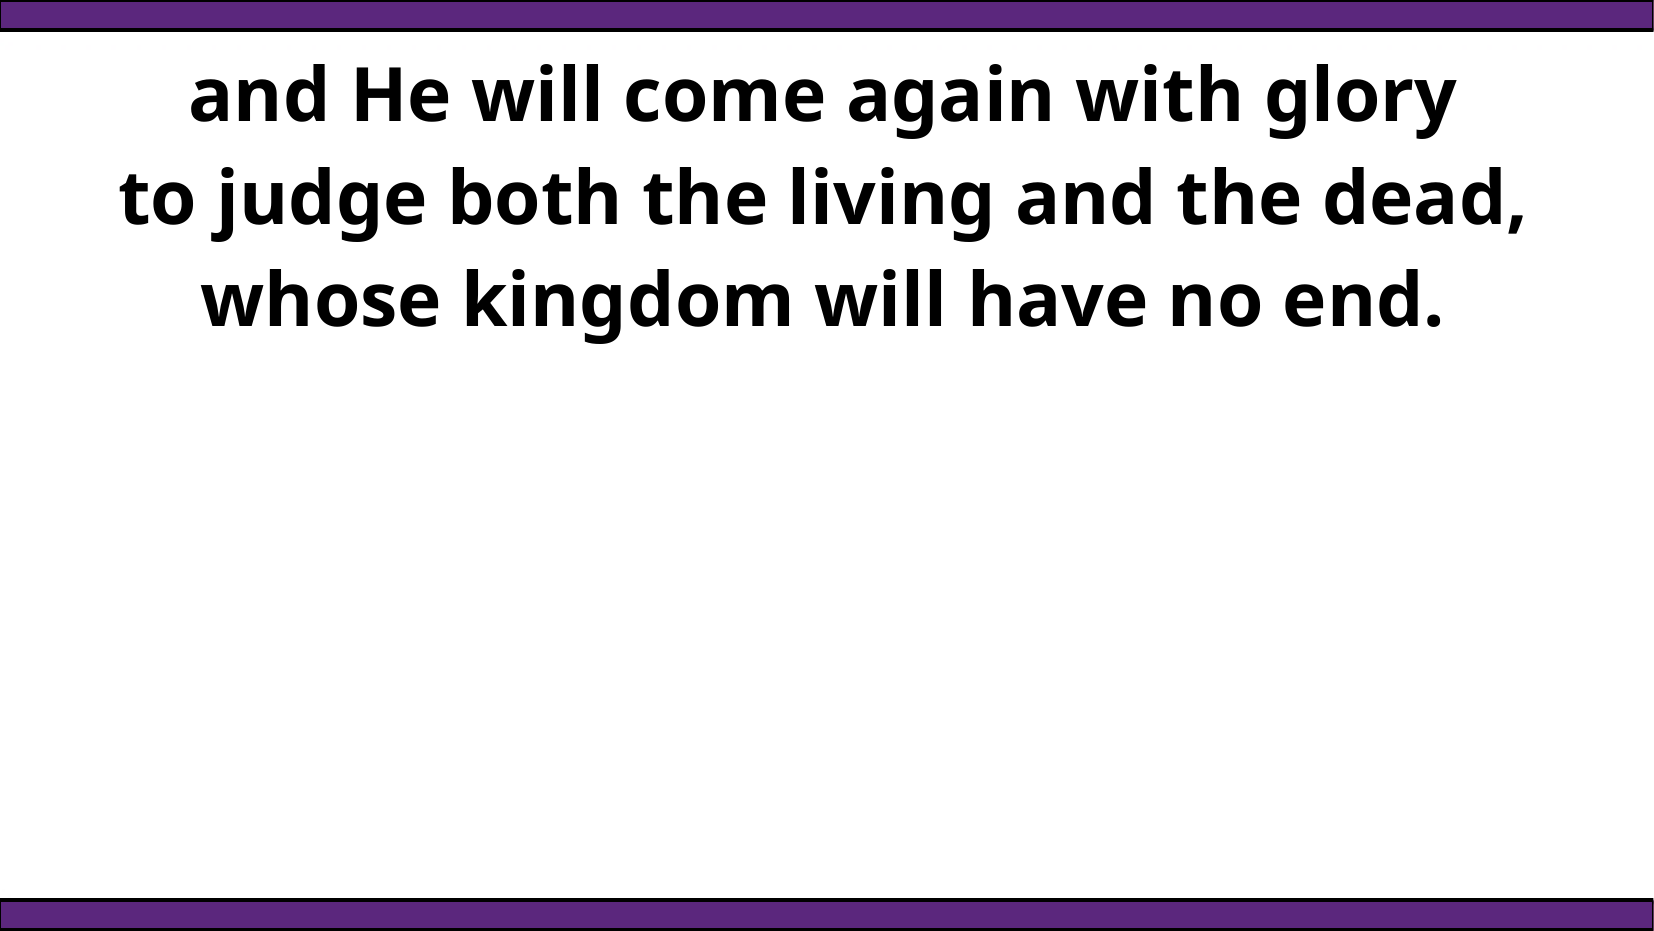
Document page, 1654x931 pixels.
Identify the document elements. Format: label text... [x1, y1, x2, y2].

text_box and He will come again with glory to judge both the living and the dead, whose kingdom will have no end. [58, 34, 1589, 349]
text_box [0, 900, 1654, 931]
text_box [0, 0, 1654, 31]
picture [0, 31, 1654, 900]
